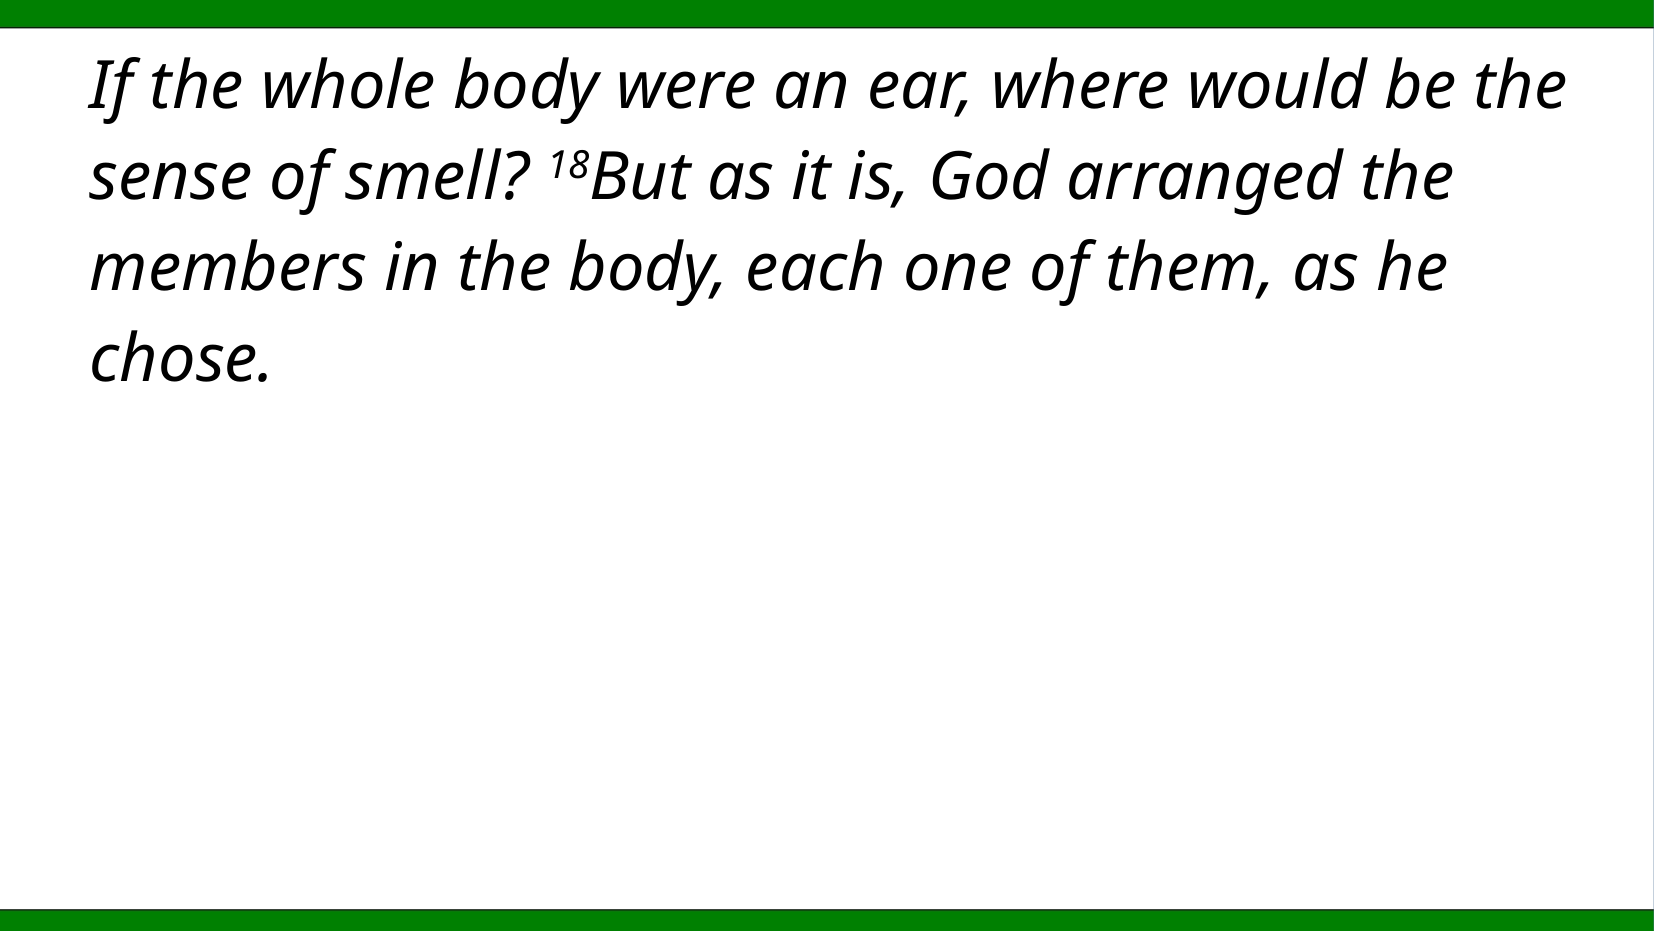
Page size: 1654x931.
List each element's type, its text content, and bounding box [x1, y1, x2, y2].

text_box If the whole body were an ear, where would be the sense of smell? 18But as it is, God arranged the members in the body, each one of them, as he chose. [75, 30, 1591, 400]
picture [0, 0, 1654, 931]
